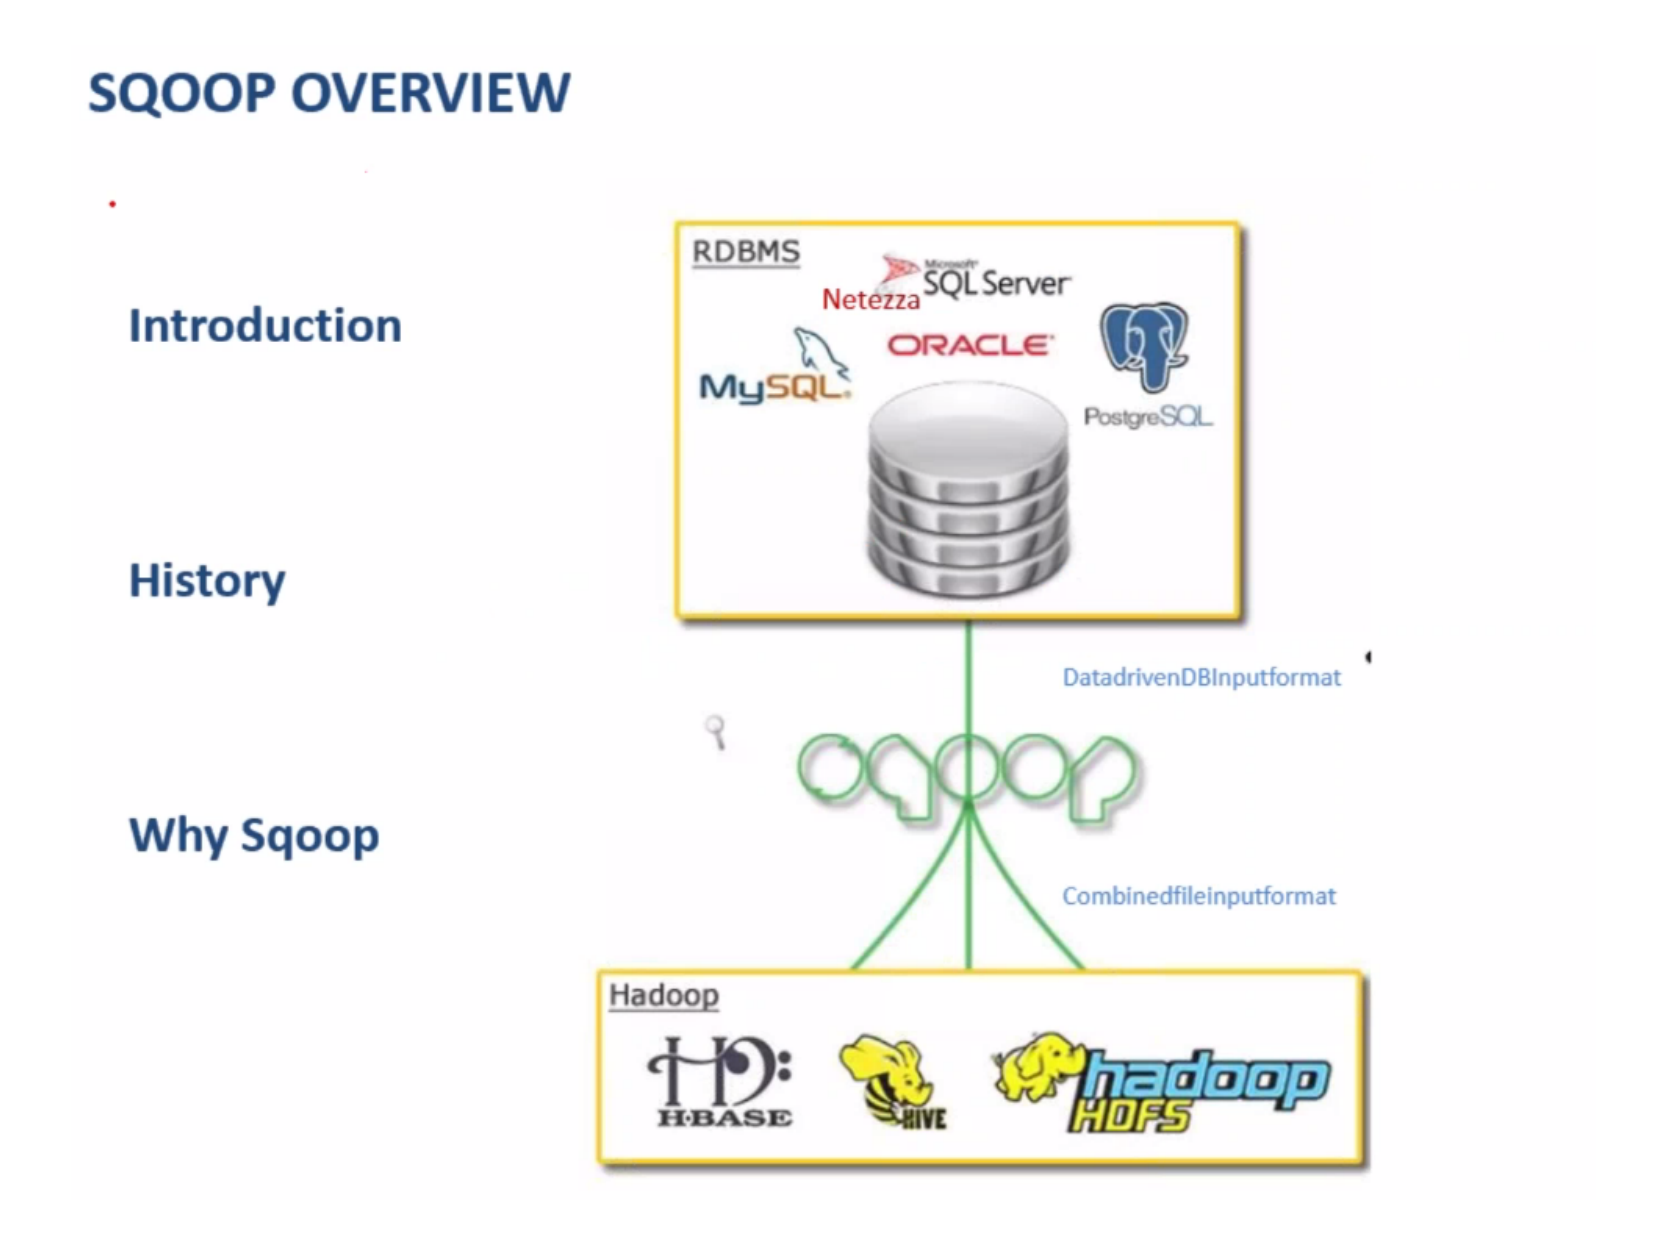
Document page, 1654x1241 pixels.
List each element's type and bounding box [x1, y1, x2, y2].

picture [71, 45, 1596, 1200]
